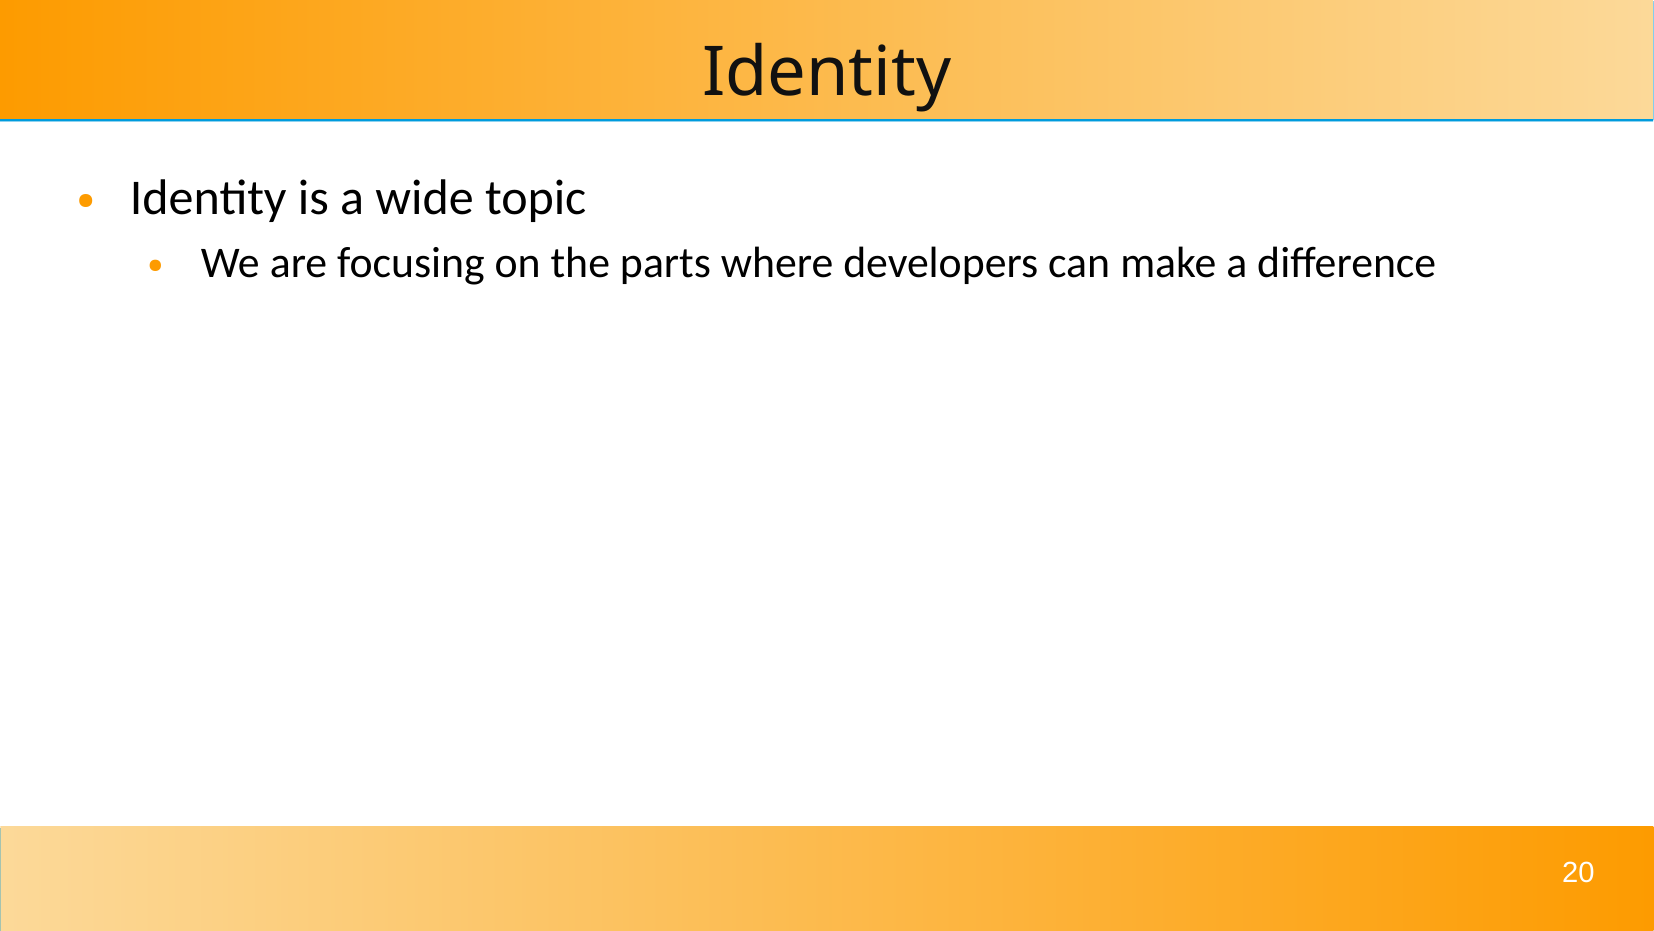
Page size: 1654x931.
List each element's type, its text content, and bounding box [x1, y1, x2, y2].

title Identity [59, 26, 1595, 111]
list Identity is a wide topic We are focusing on the parts where developers can make a difference [59, 177, 1595, 768]
title Networking [1101, 827, 1105, 930]
